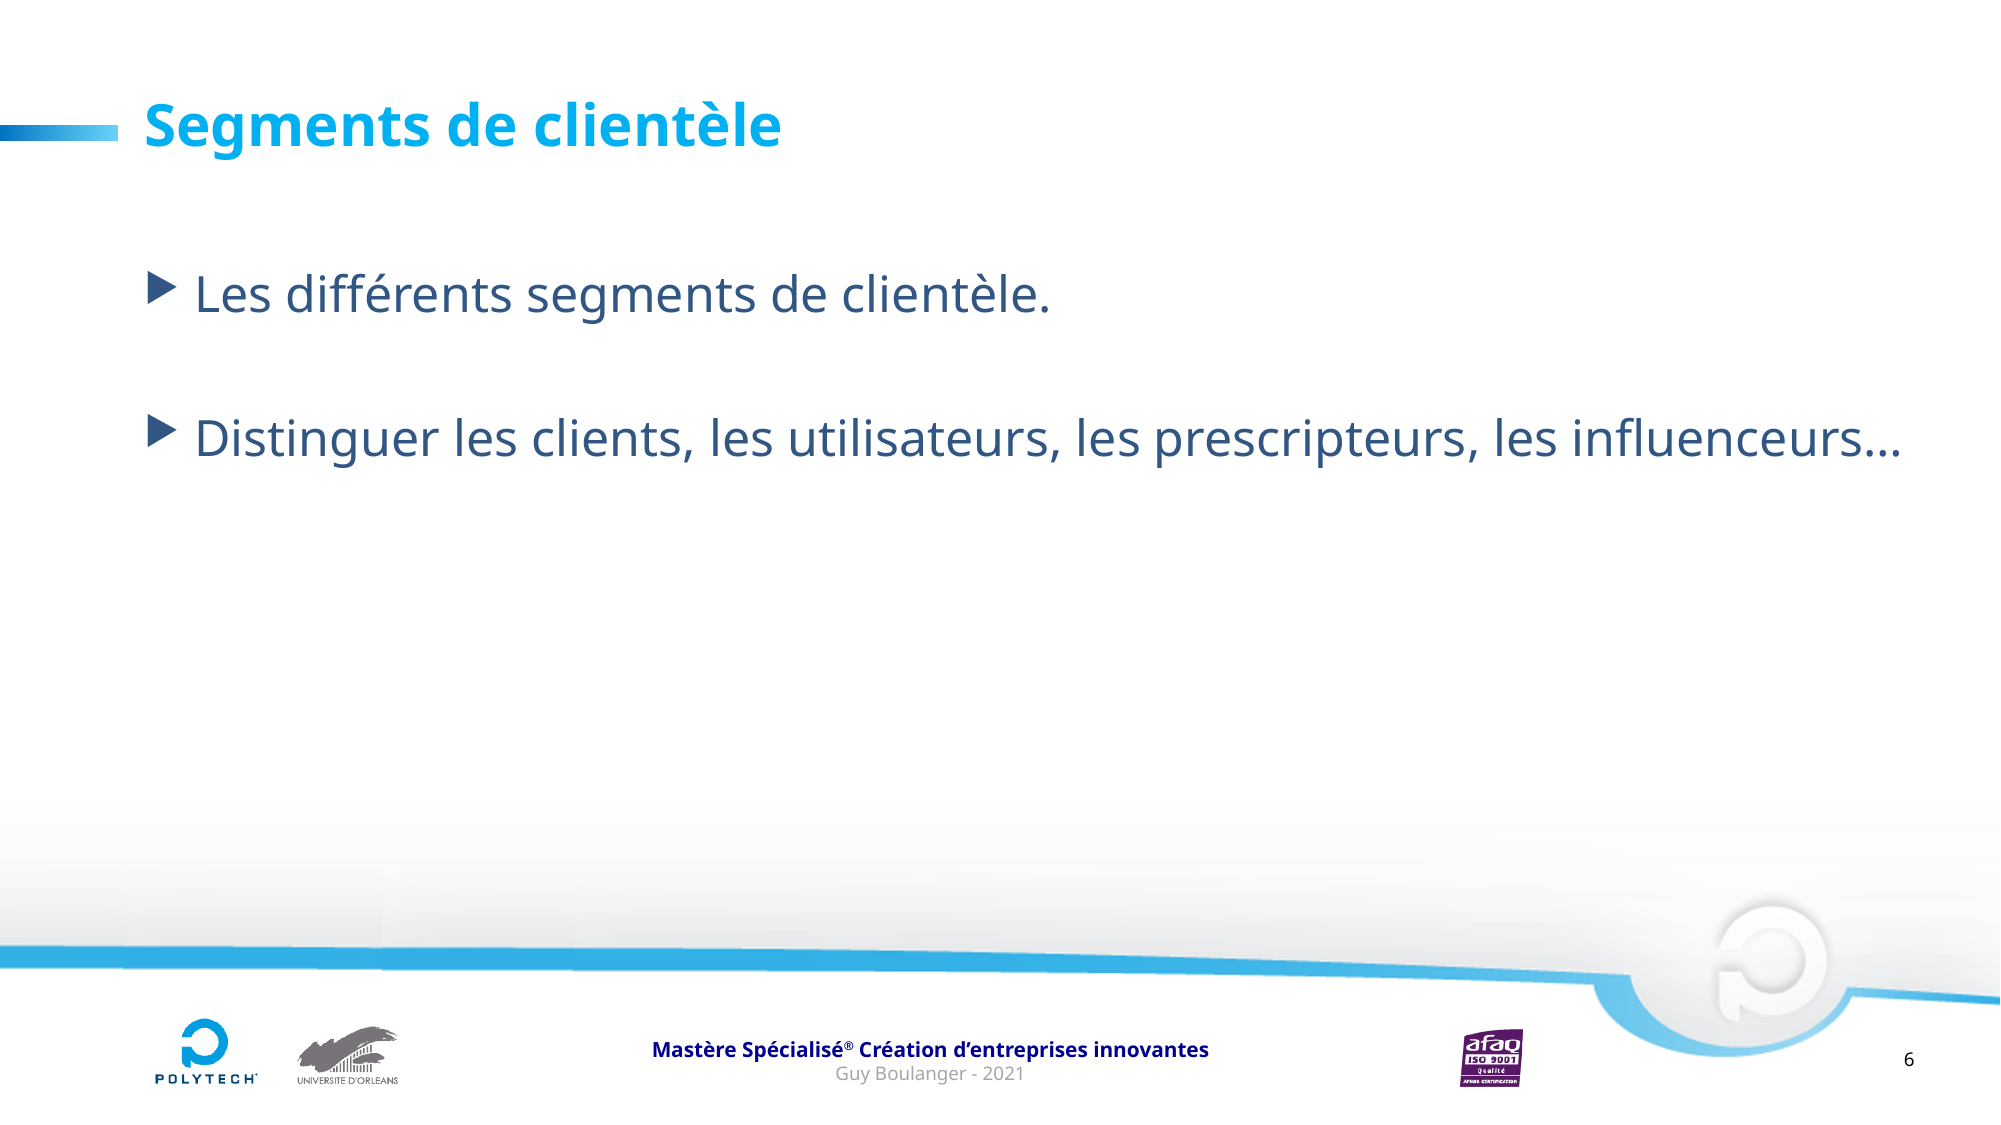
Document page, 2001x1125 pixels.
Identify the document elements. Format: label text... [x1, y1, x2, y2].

picture [0, 800, 2000, 1125]
list Les différents segments de clientèle. Distinguer les clients, les utilisateurs, les prescripteurs, les influenceurs… [129, 255, 1950, 940]
footer Mastère Spécialisé® Création d’entreprises innovantes Guy Boulanger - 2021 [402, 1035, 1459, 1085]
title Segments de clientèle [129, 29, 1930, 218]
